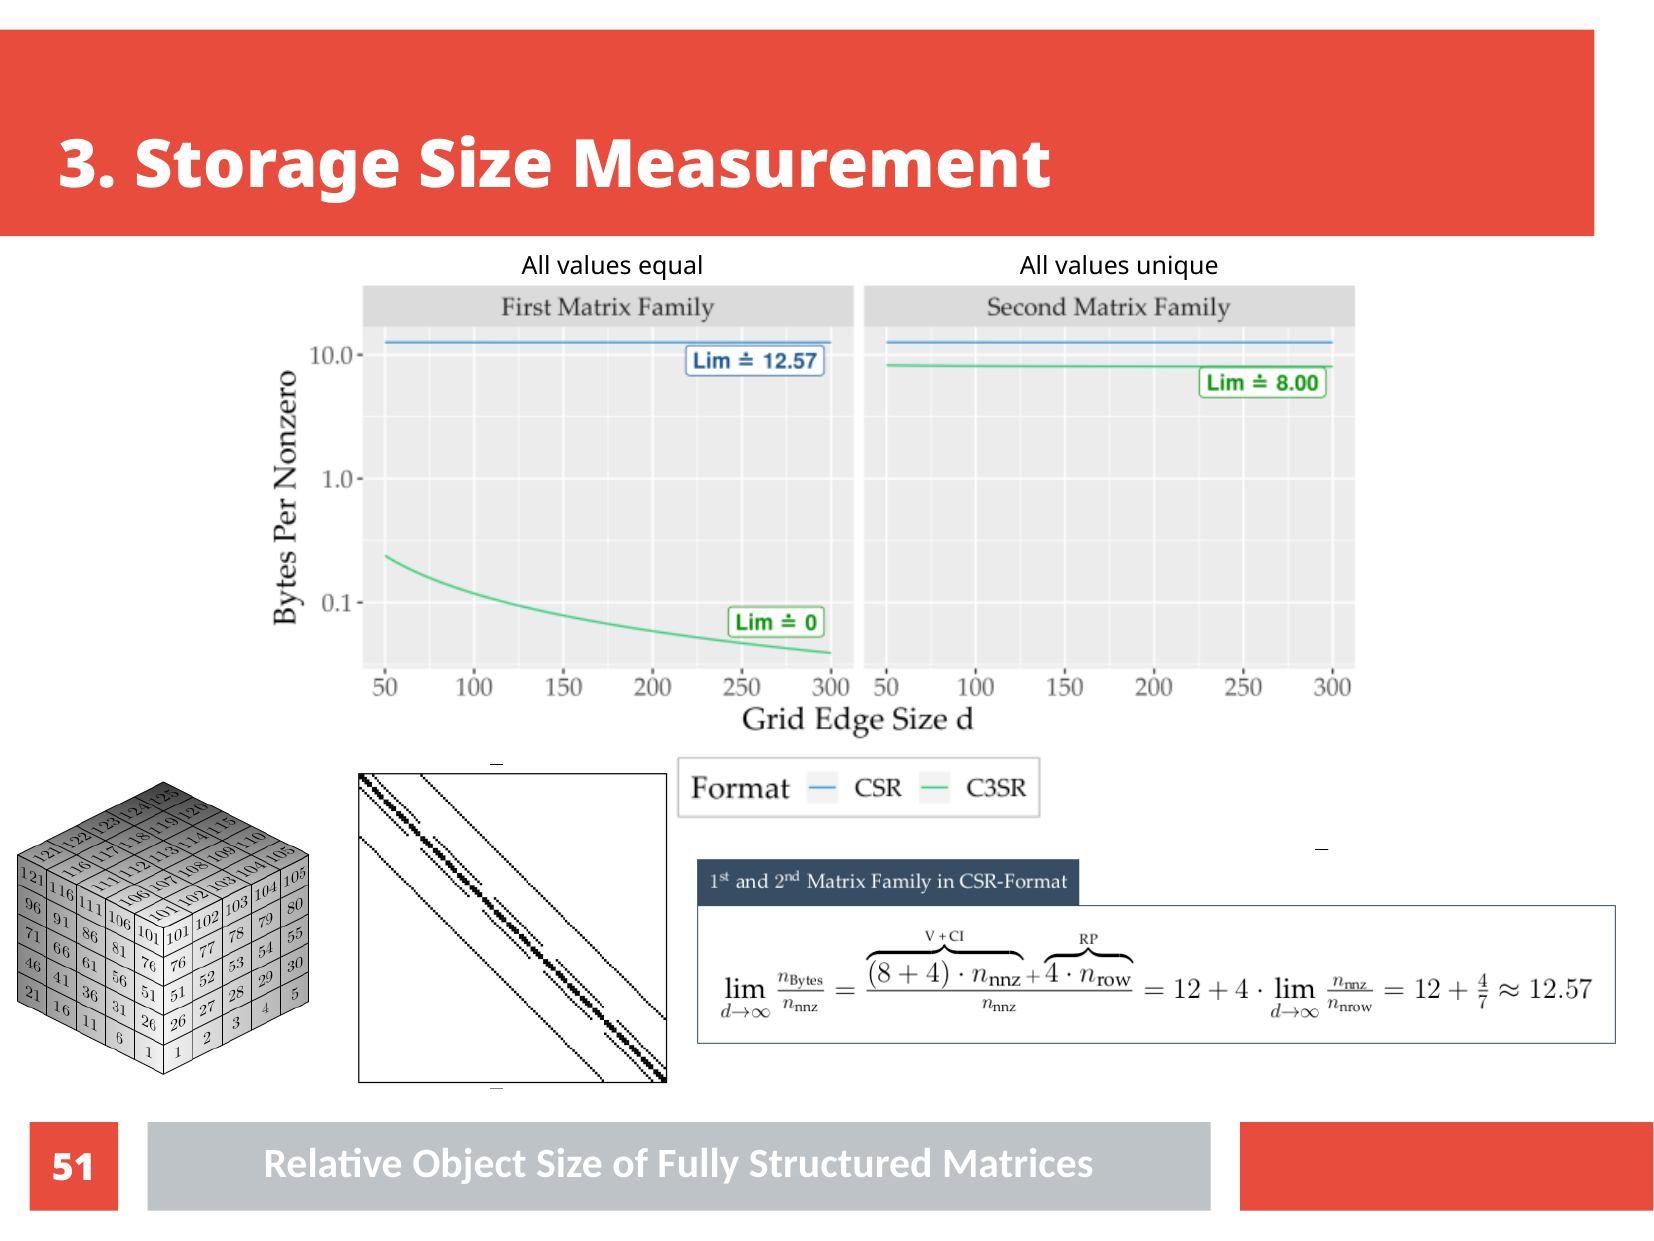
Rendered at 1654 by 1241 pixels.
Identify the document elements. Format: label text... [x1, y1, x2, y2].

picture [689, 849, 1623, 1052]
title 3. Storage Size Measurement [59, 59, 1595, 207]
picture [6, 239, 1396, 1089]
text_box All values unique [1005, 240, 1246, 323]
text_box Relative Object Size of Fully Structured Matrices [150, 1125, 1208, 1209]
text_box All values equal [506, 240, 721, 289]
